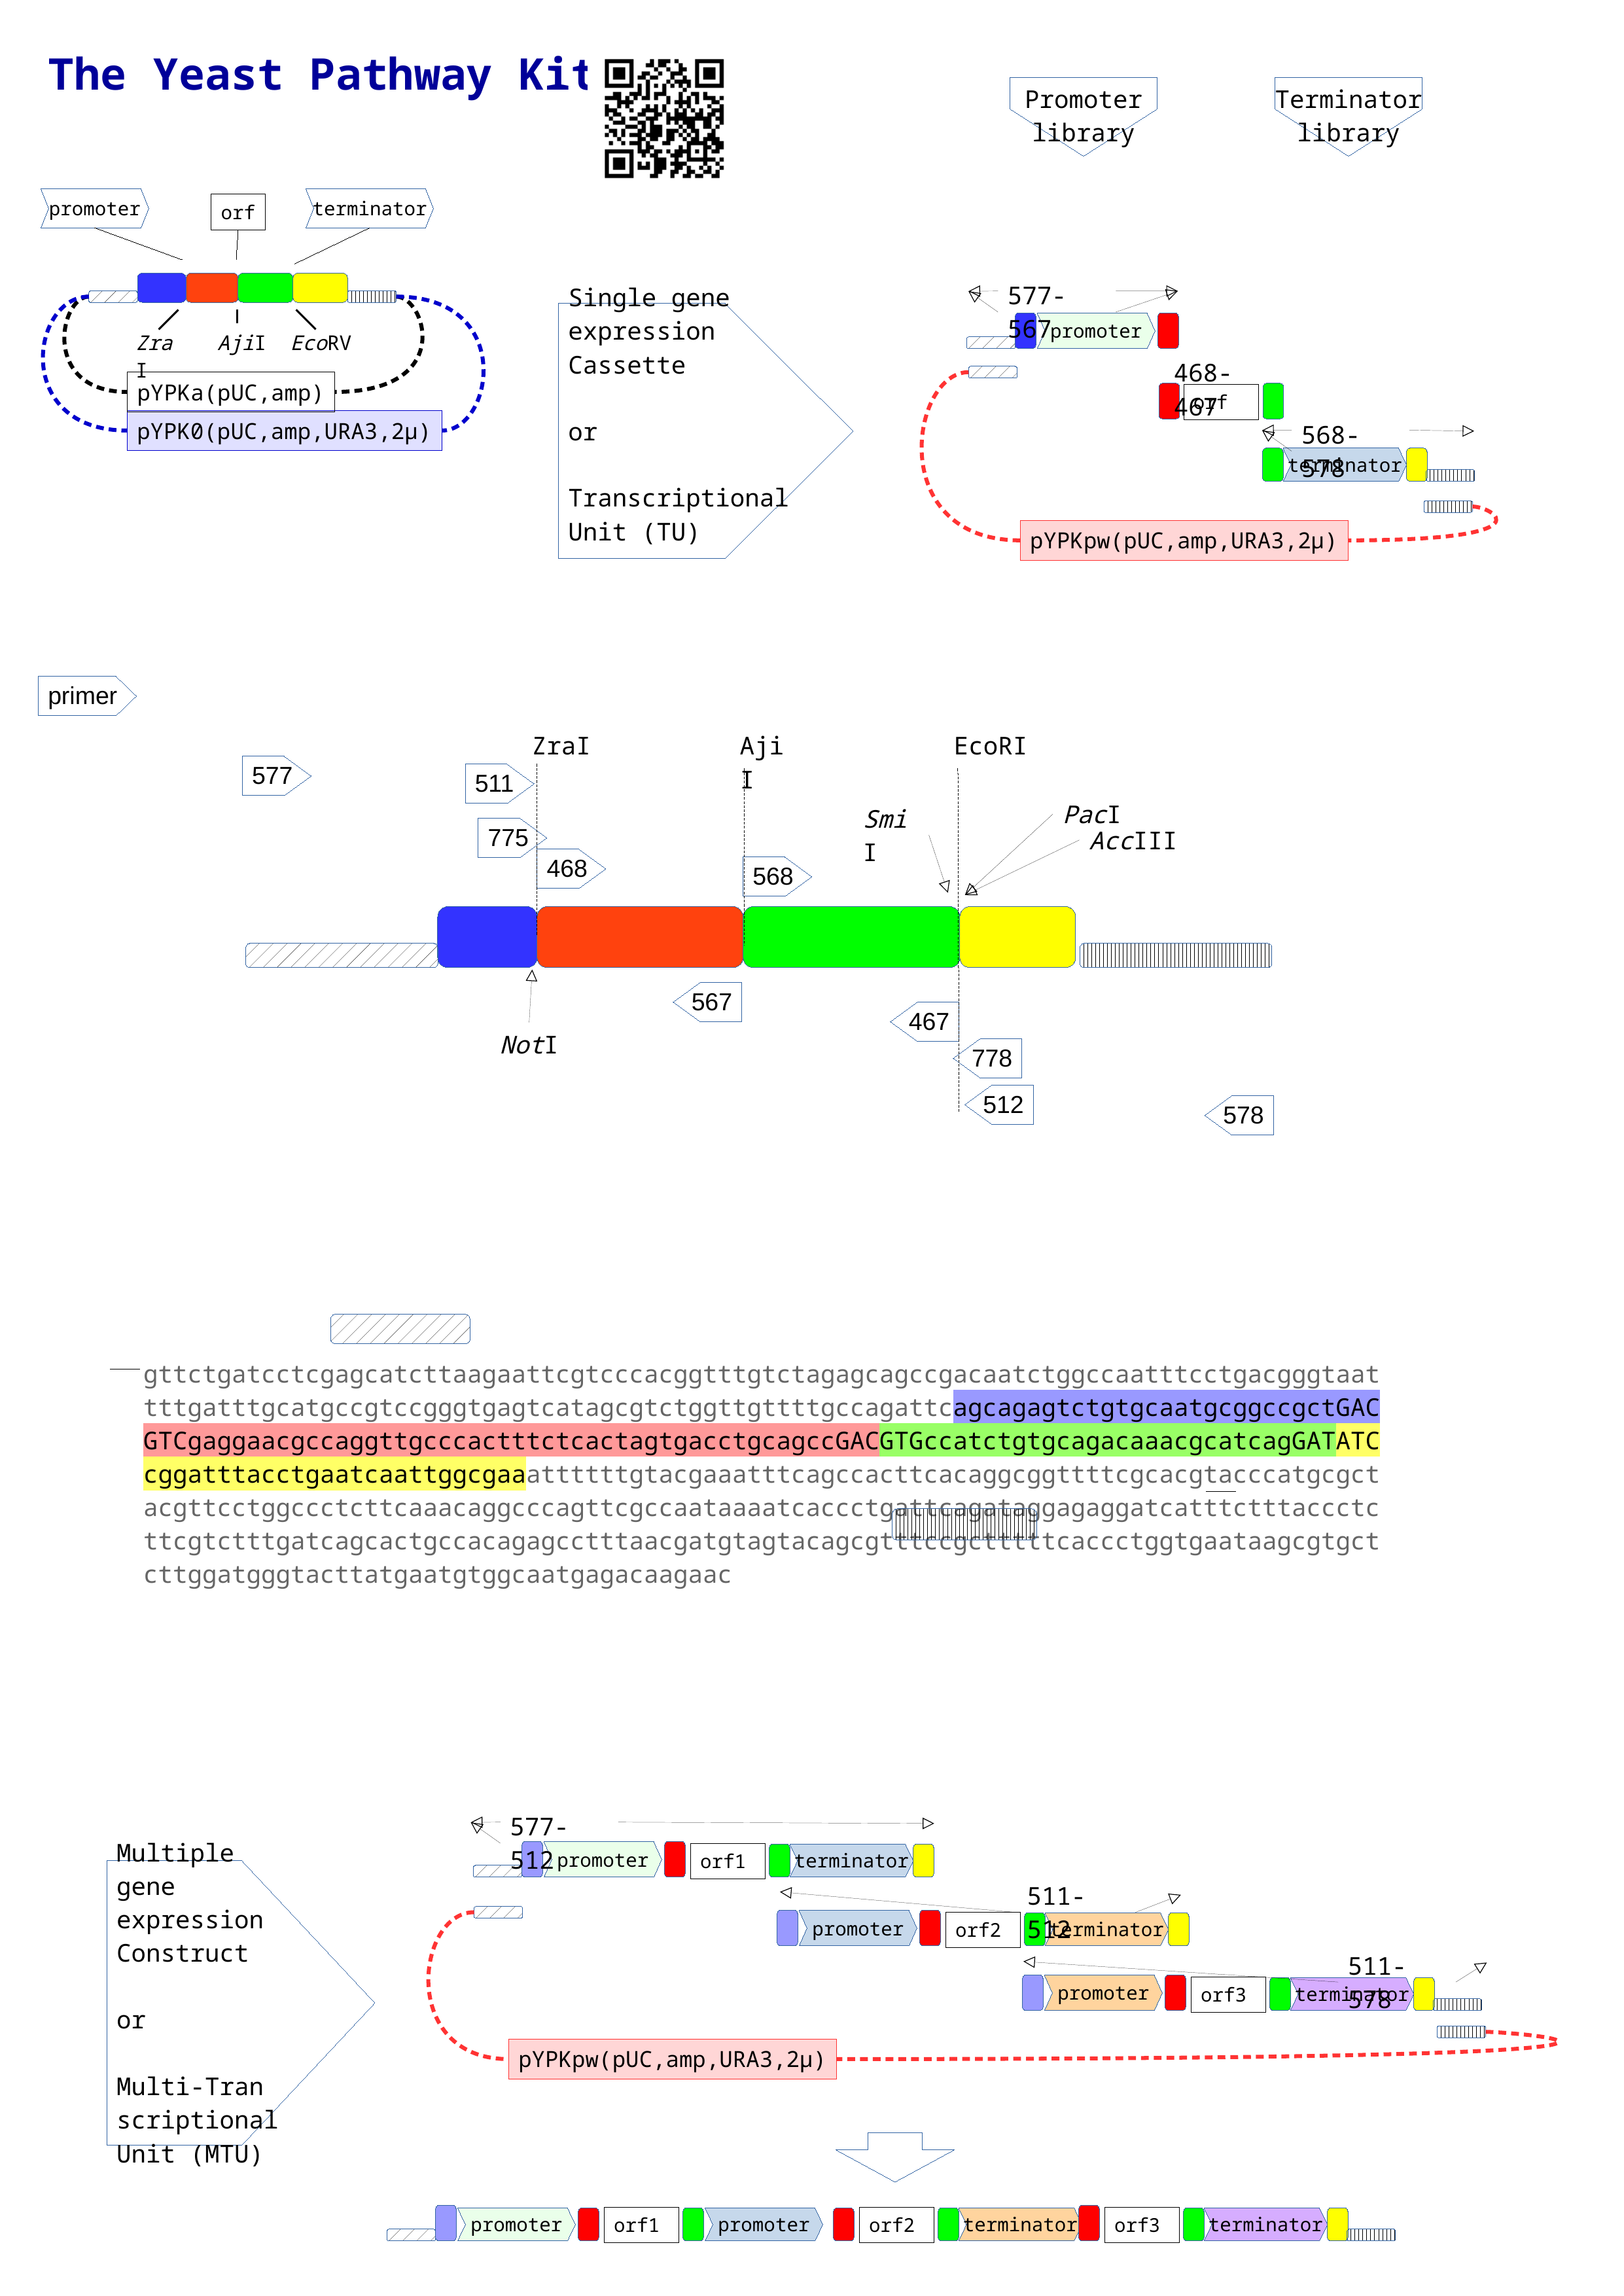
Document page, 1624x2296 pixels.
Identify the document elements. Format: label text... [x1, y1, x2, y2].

text_box [1424, 501, 1473, 513]
text_box [387, 2205, 457, 2241]
text_box pYPKpw(pUC,amp,URA3,2µ) [508, 2039, 811, 2074]
text_box [1024, 1913, 1046, 1946]
text_box [1263, 383, 1284, 419]
text_box 577-567 [998, 274, 1116, 308]
text_box promoter [1037, 313, 1156, 349]
text_box [330, 1314, 470, 1344]
text_box orf1 [604, 2207, 679, 2241]
text_box [1183, 2208, 1205, 2241]
text_box [938, 2208, 959, 2241]
text_box 467 [890, 1002, 959, 1042]
text_box 577-512 [500, 1805, 618, 1839]
text_box [777, 1910, 798, 1946]
text_box 778 [953, 1038, 1022, 1078]
text_box orf3 [1191, 1977, 1266, 2011]
text_box terminator [790, 1844, 913, 1877]
text_box [578, 2208, 599, 2241]
text_box orf [211, 194, 262, 228]
text_box The Yeast Pathway Kit [38, 38, 618, 147]
text_box NotI [489, 1022, 569, 1062]
text_box primer [38, 676, 137, 716]
text_box 511-512 [1017, 1874, 1135, 1909]
text_box terminator [1204, 2208, 1328, 2241]
text_box [1437, 2026, 1486, 2038]
text_box [919, 1910, 941, 1946]
text_box terminator [306, 188, 434, 228]
text_box terminator [959, 2208, 1078, 2241]
text_box 567 [673, 982, 742, 1022]
text_box promoter [705, 2208, 823, 2241]
text_box terminator [1045, 1913, 1169, 1946]
text_box [1157, 313, 1179, 349]
text_box promoter [799, 1910, 917, 1946]
text_box pYPK0(pUC,amp,URA3,2µ) [127, 410, 417, 446]
text_box 578 [1205, 1095, 1274, 1135]
text_box orf2 [859, 2207, 934, 2241]
text_box 468-467 [1164, 351, 1281, 385]
text_box [245, 906, 1076, 968]
text_box orf3 [1104, 2207, 1180, 2241]
text_box [1022, 1975, 1044, 2011]
text_box [892, 1508, 1037, 1540]
text_box 568 [743, 857, 812, 896]
text_box [913, 1844, 934, 1877]
text_box [1327, 2208, 1396, 2241]
text_box AccIII [1079, 818, 1197, 858]
text_box orf1 [690, 1843, 766, 1877]
text_box [968, 366, 1017, 378]
text_box Single gene expression Cassette or Transcriptional Unit (TU) [558, 303, 853, 559]
text_box 568-578 [1292, 413, 1410, 448]
text_box AjiI [730, 724, 804, 758]
text_box gttctgatcctcgagcatcttaagaattcgtcccacggtttgtctagagcagccgacaatctggccaatttcctgacgggtaattttgatttgcatgccgtccgggtgagtcatagcgtctggttgttttgccagattcagcagagtctgtgcaatgcggccgctGACGTCgaggaacgccaggttgcccactttctcactagtgacctgcagccGACGTGccatctgtgcagacaaacgcatcagGATATCcggatttacctgaatcaattggcgaaattttttgtacgaaatttcagccacttcacaggcggttttcgcacgtacccatgcgctacgttcctggccctcttcaaacaggcccagttcgccaataaaatcaccctgattcagataggagaggatcatttctttaccctcttcgtctttgatcagcactgccacagagcctttaacgatgtagtacagcgtttccgctttttcaccctggtgaataagcgtgctcttggatgggtacttatgaatgtggcaatgagacaagaac [133, 1351, 1403, 1509]
text_box [1413, 1979, 1482, 2011]
text_box promoter [544, 1841, 662, 1877]
text_box promoter [457, 2208, 576, 2241]
text_box [769, 1844, 790, 1877]
text_box [833, 2208, 855, 2241]
text_box 468 [537, 849, 606, 889]
text_box 512 [964, 1085, 1034, 1125]
text_box [682, 2208, 704, 2241]
text_box [1165, 1975, 1186, 2011]
text_box [474, 1906, 523, 1918]
text_box PacI [1053, 792, 1132, 832]
text_box EcoRV [280, 323, 372, 365]
text_box ZraI [126, 323, 192, 357]
text_box [1015, 329, 1017, 336]
text_box terminator [1283, 448, 1407, 482]
text_box [1159, 383, 1180, 419]
text_box 775 [478, 818, 547, 858]
text_box [1406, 448, 1475, 482]
text_box AjiI [207, 323, 277, 355]
text_box promoter [1044, 1975, 1163, 2011]
text_box [1080, 943, 1272, 968]
text_box [473, 1841, 543, 1877]
text_box [966, 313, 1036, 349]
text_box 511-578 [1338, 1943, 1456, 1979]
text_box Terminator library [1275, 77, 1422, 156]
text_box pYPKa(pUC,amp) [127, 372, 319, 407]
text_box promoter [41, 188, 149, 228]
text_box 577 [242, 756, 311, 796]
text_box Multiple gene expression Construct or Multi-Tran scriptional Unit (MTU) [107, 1860, 375, 2146]
picture [588, 42, 741, 196]
text_box [1168, 1913, 1190, 1946]
text_box ZraI [522, 724, 618, 758]
text_box [1078, 2205, 1100, 2241]
text_box orf2 [945, 1912, 1021, 1946]
text_box [1269, 1978, 1291, 2011]
text_box EcoRI [944, 724, 1050, 758]
text_box pYPKpw(pUC,amp,URA3,2µ) [1020, 520, 1322, 556]
text_box terminator [1290, 1977, 1414, 2011]
text_box orf [1184, 385, 1259, 418]
text_box [88, 273, 397, 303]
text_box SmiI [853, 796, 929, 831]
text_box 511 [465, 764, 535, 804]
text_box [664, 1841, 686, 1877]
text_box Promoter library [1010, 77, 1157, 156]
text_box [1262, 448, 1284, 482]
